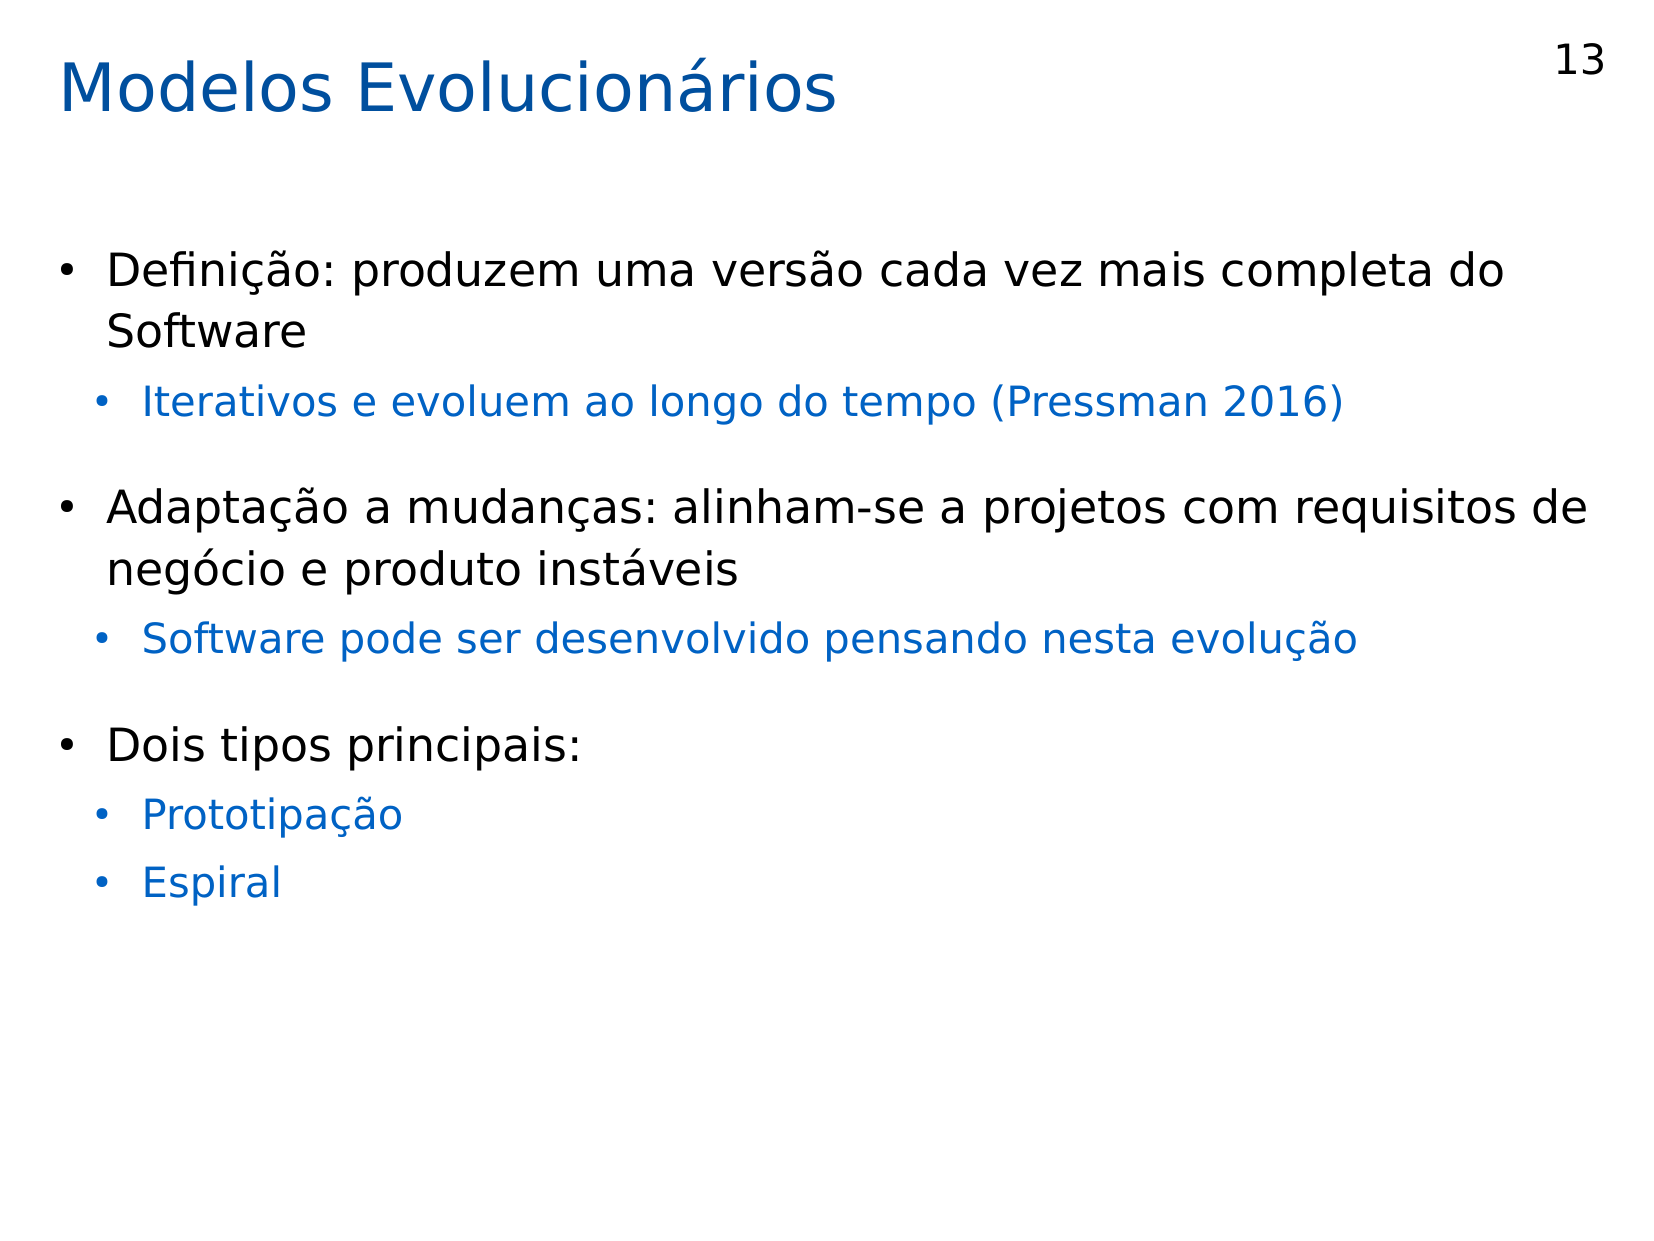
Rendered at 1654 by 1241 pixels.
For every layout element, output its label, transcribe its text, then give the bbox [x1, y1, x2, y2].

title Modelos Evolucionários [59, 29, 1506, 148]
list Definição: produzem uma versão cada vez mais completa do Software Iterativos e evoluem ao longo do tempo (Pressman 2016) Adaptação a mudanças: alinham-se a projetos com requisitos de negócio e produto instáveis Software pode ser desenvolvido pensando nesta evolução Dois tipos principais: Prototipação Espiral [59, 236, 1595, 1211]
